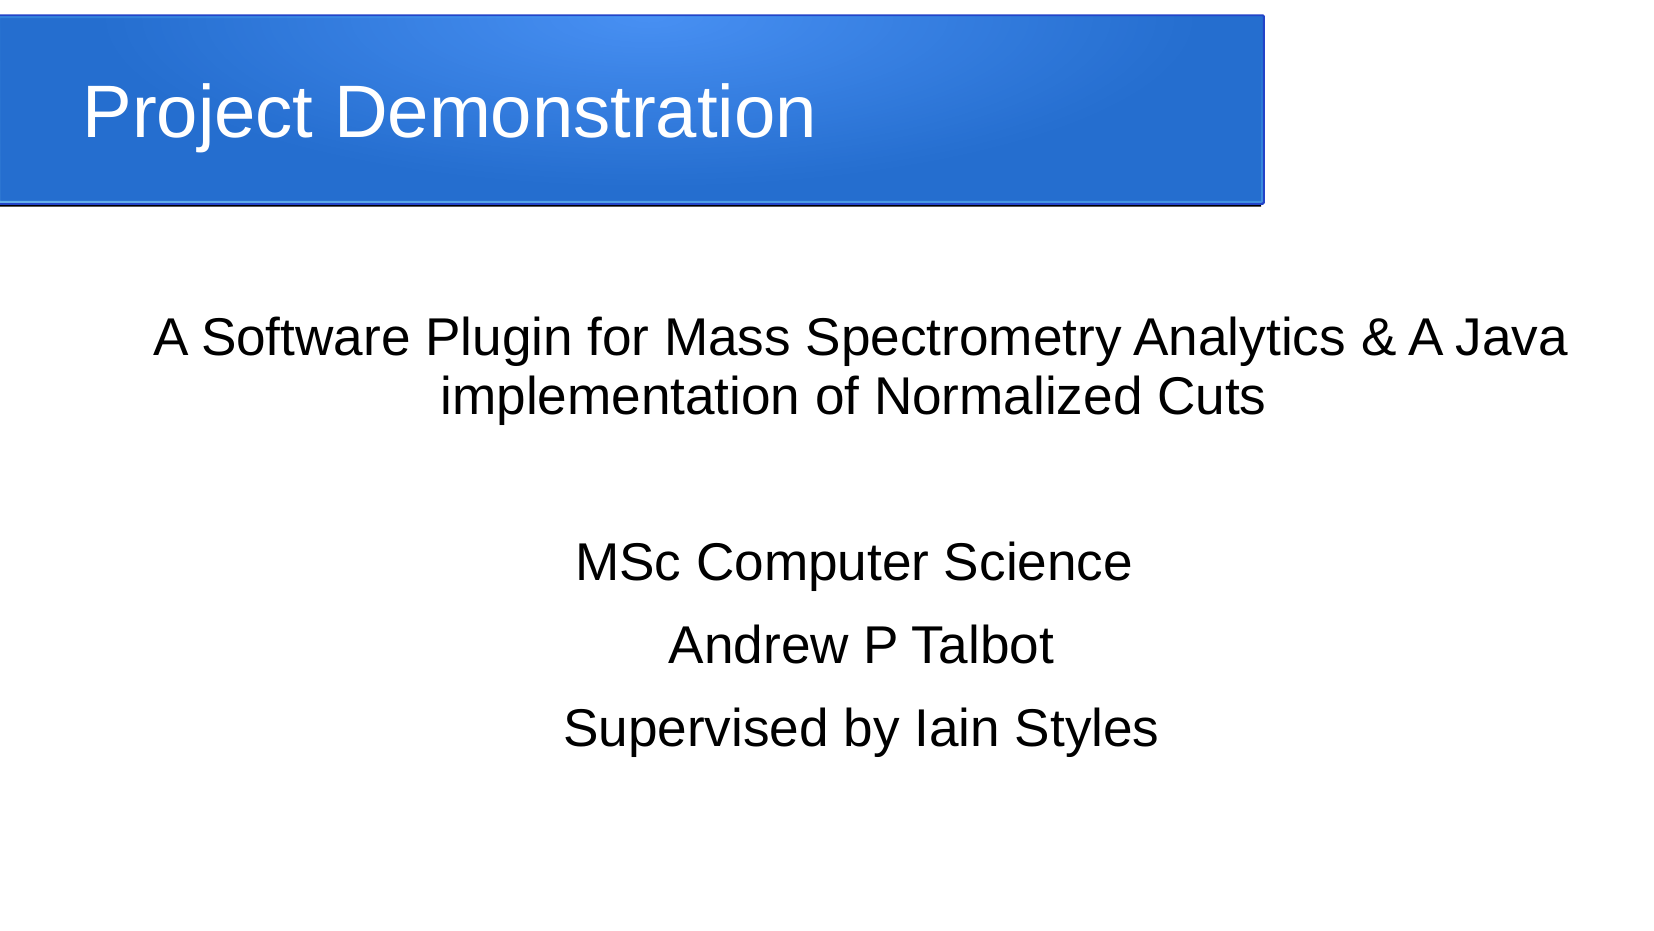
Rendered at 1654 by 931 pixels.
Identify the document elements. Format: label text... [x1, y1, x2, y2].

title Project Demonstration [82, 35, 1235, 189]
list A Software Plugin for Mass Spectrometry Analytics & A Java implementation of Normalized Cuts MSc Computer Science Andrew P Talbot Supervised by Iain Styles [82, 224, 1571, 764]
